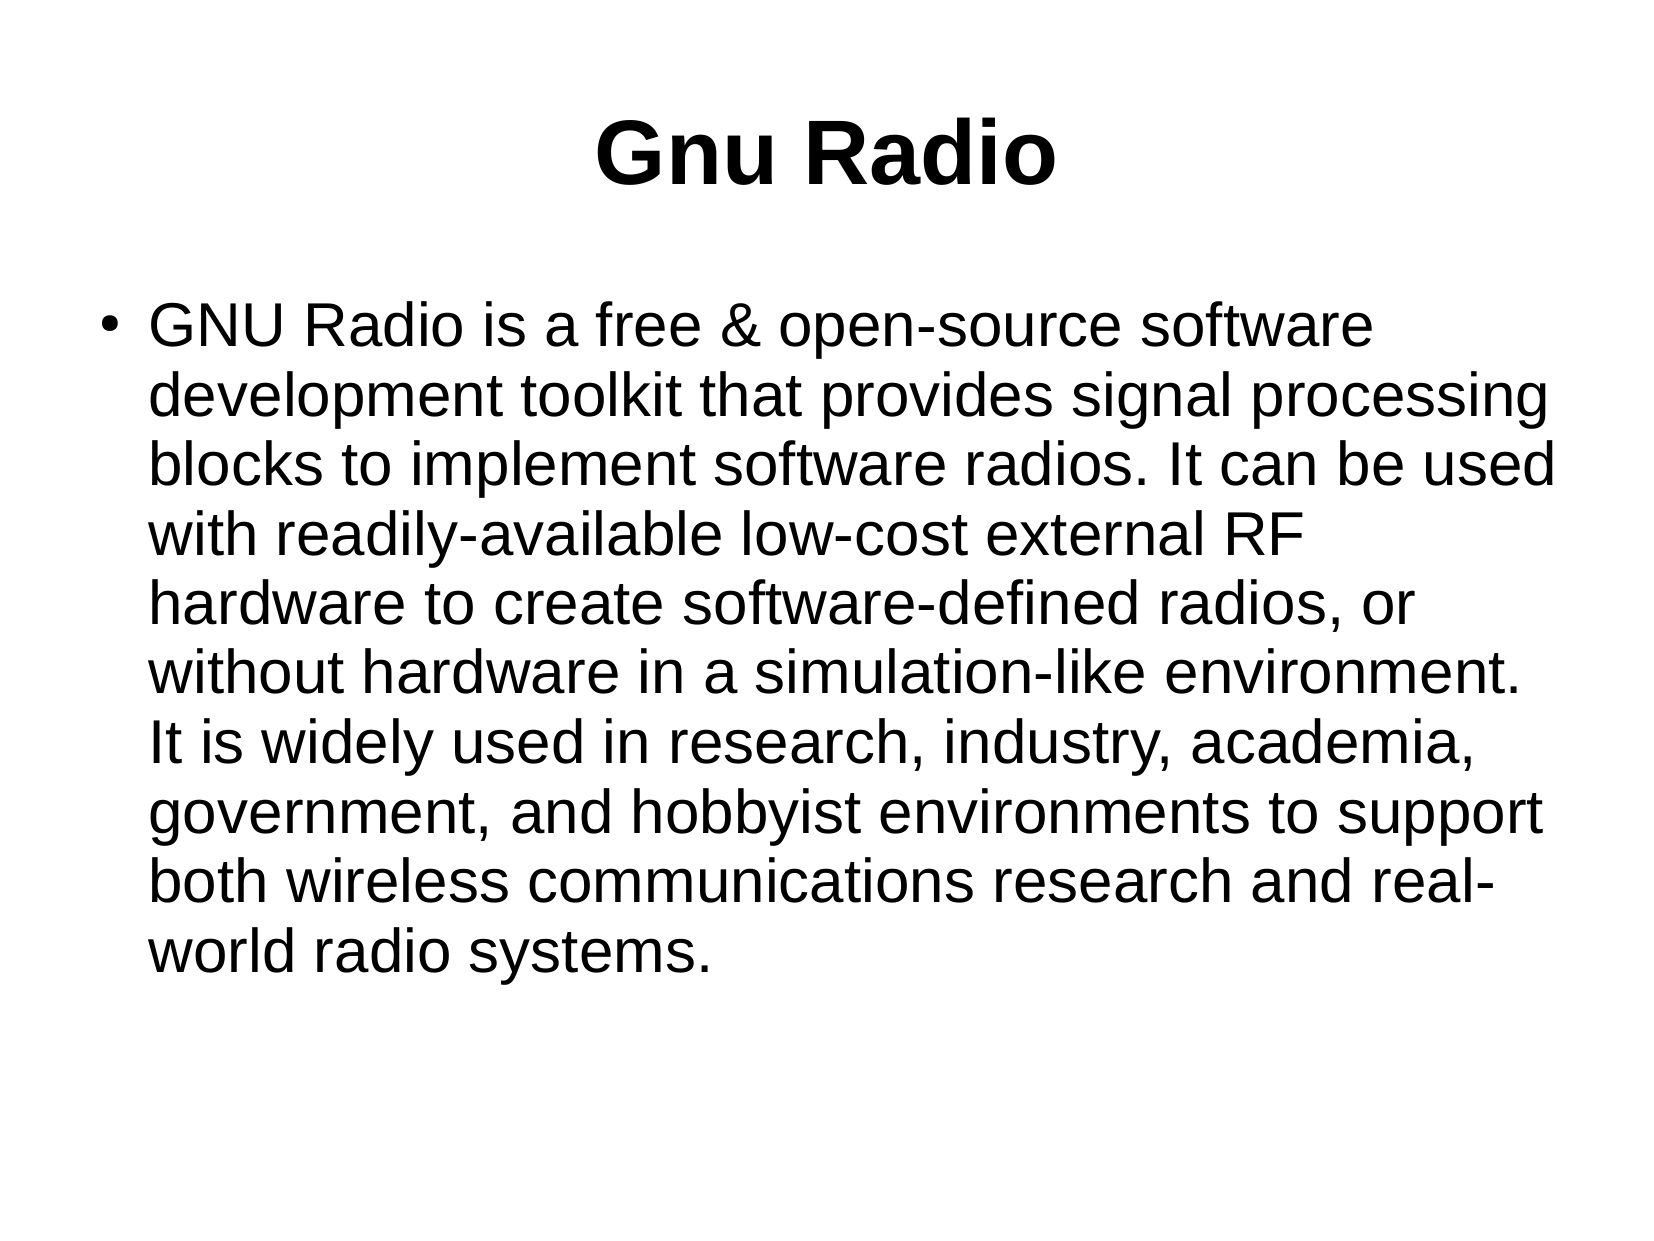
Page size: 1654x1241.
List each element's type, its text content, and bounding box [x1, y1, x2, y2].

list GNU Radio is a free & open-source software development toolkit that provides signal processing blocks to implement software radios. It can be used with readily-available low-cost external RF hardware to create software-defined radios, or without hardware in a simulation-like environment. It is widely used in research, industry, academia, government, and hobbyist environments to support both wireless communications research and real-world radio systems. [82, 290, 1571, 1010]
title Gnu Radio [82, 49, 1571, 257]
